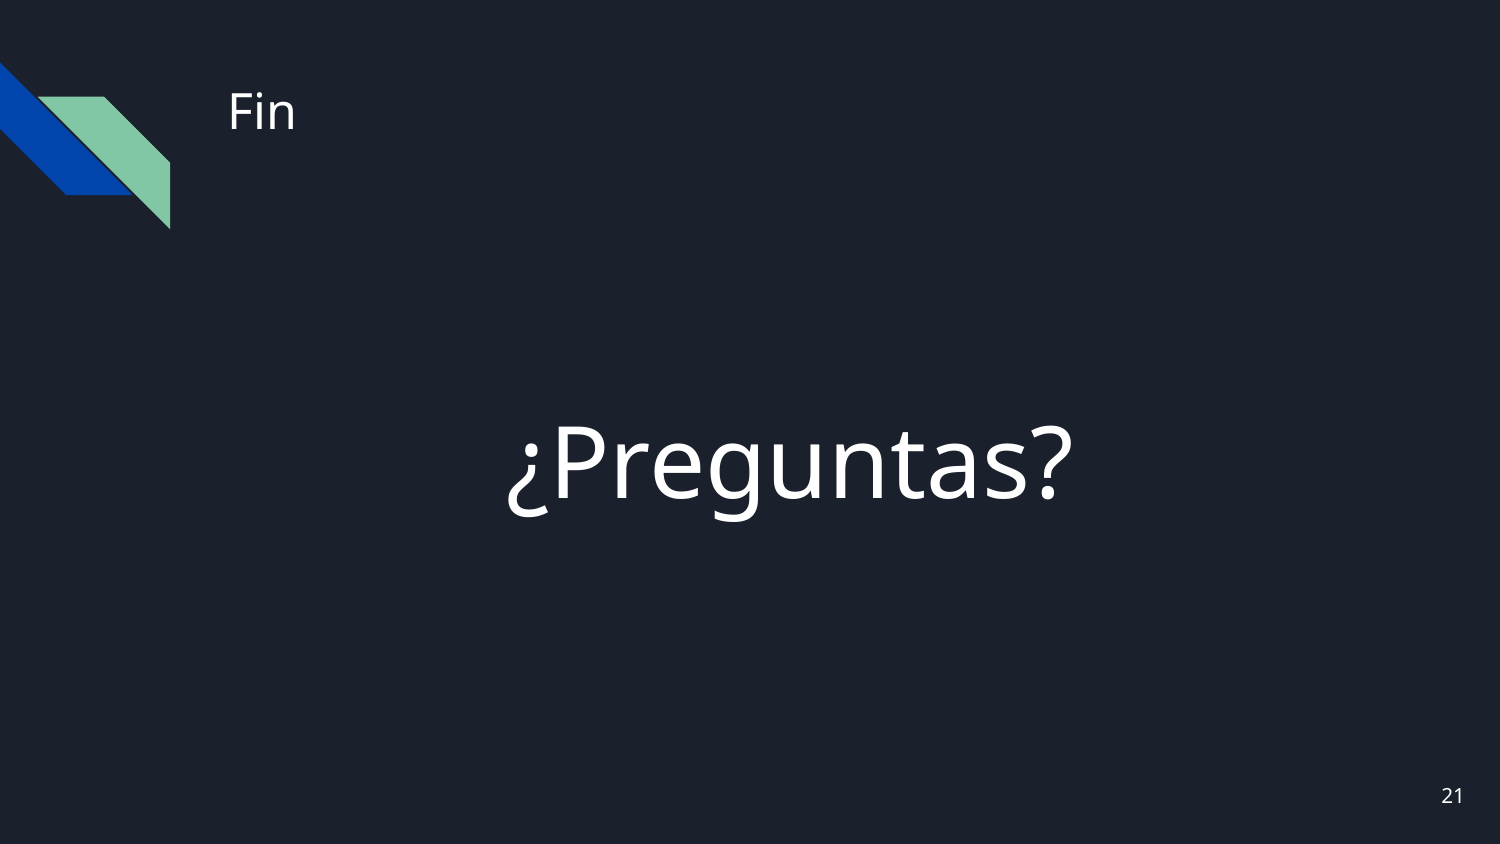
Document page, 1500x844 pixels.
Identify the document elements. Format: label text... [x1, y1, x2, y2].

title Fin [212, 64, 1368, 215]
list ¿Preguntas? [212, 257, 1368, 735]
slide_number <number> [1389, 764, 1480, 830]
